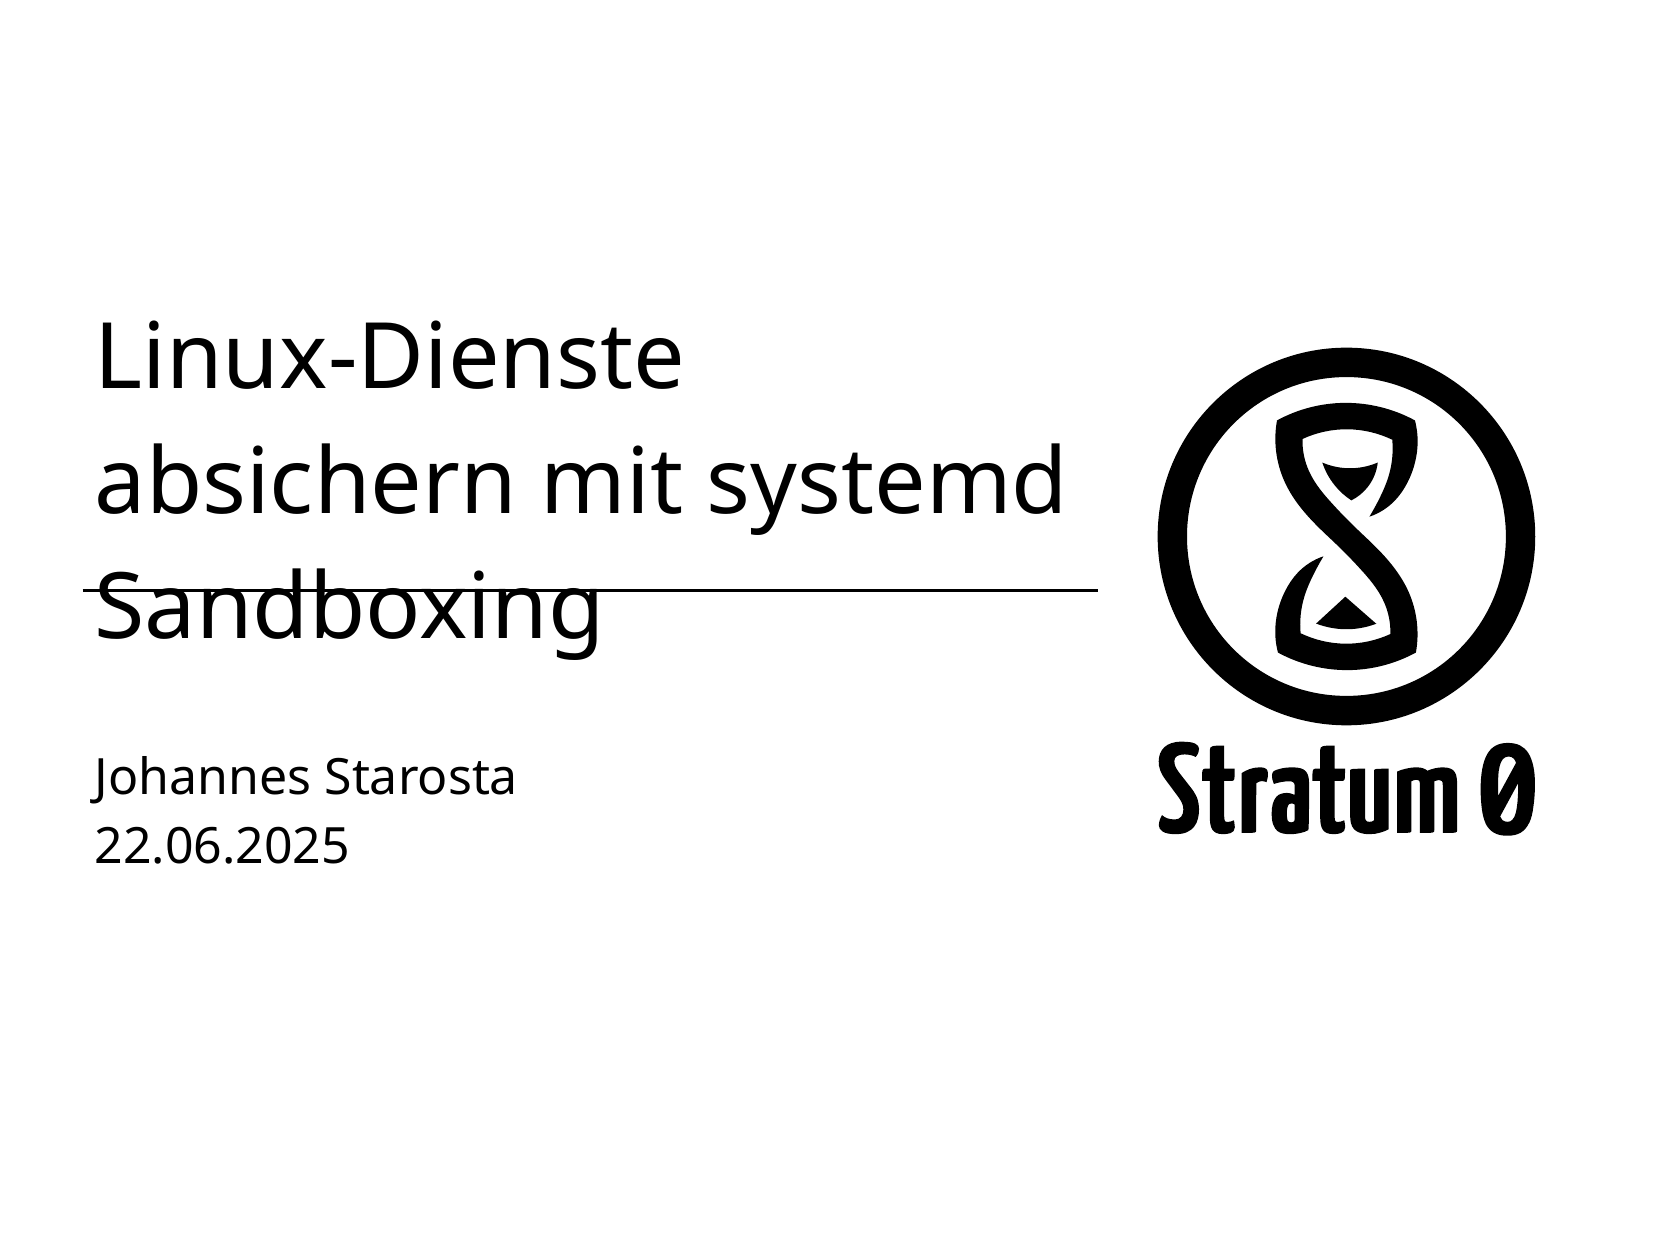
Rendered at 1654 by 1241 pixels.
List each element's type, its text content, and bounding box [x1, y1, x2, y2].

picture [1074, 318, 1619, 863]
title Linux-Dienste absichern mit systemd Sandboxing [94, 371, 1074, 585]
title Johannes Starosta 22.06.2025 [94, 596, 1111, 886]
